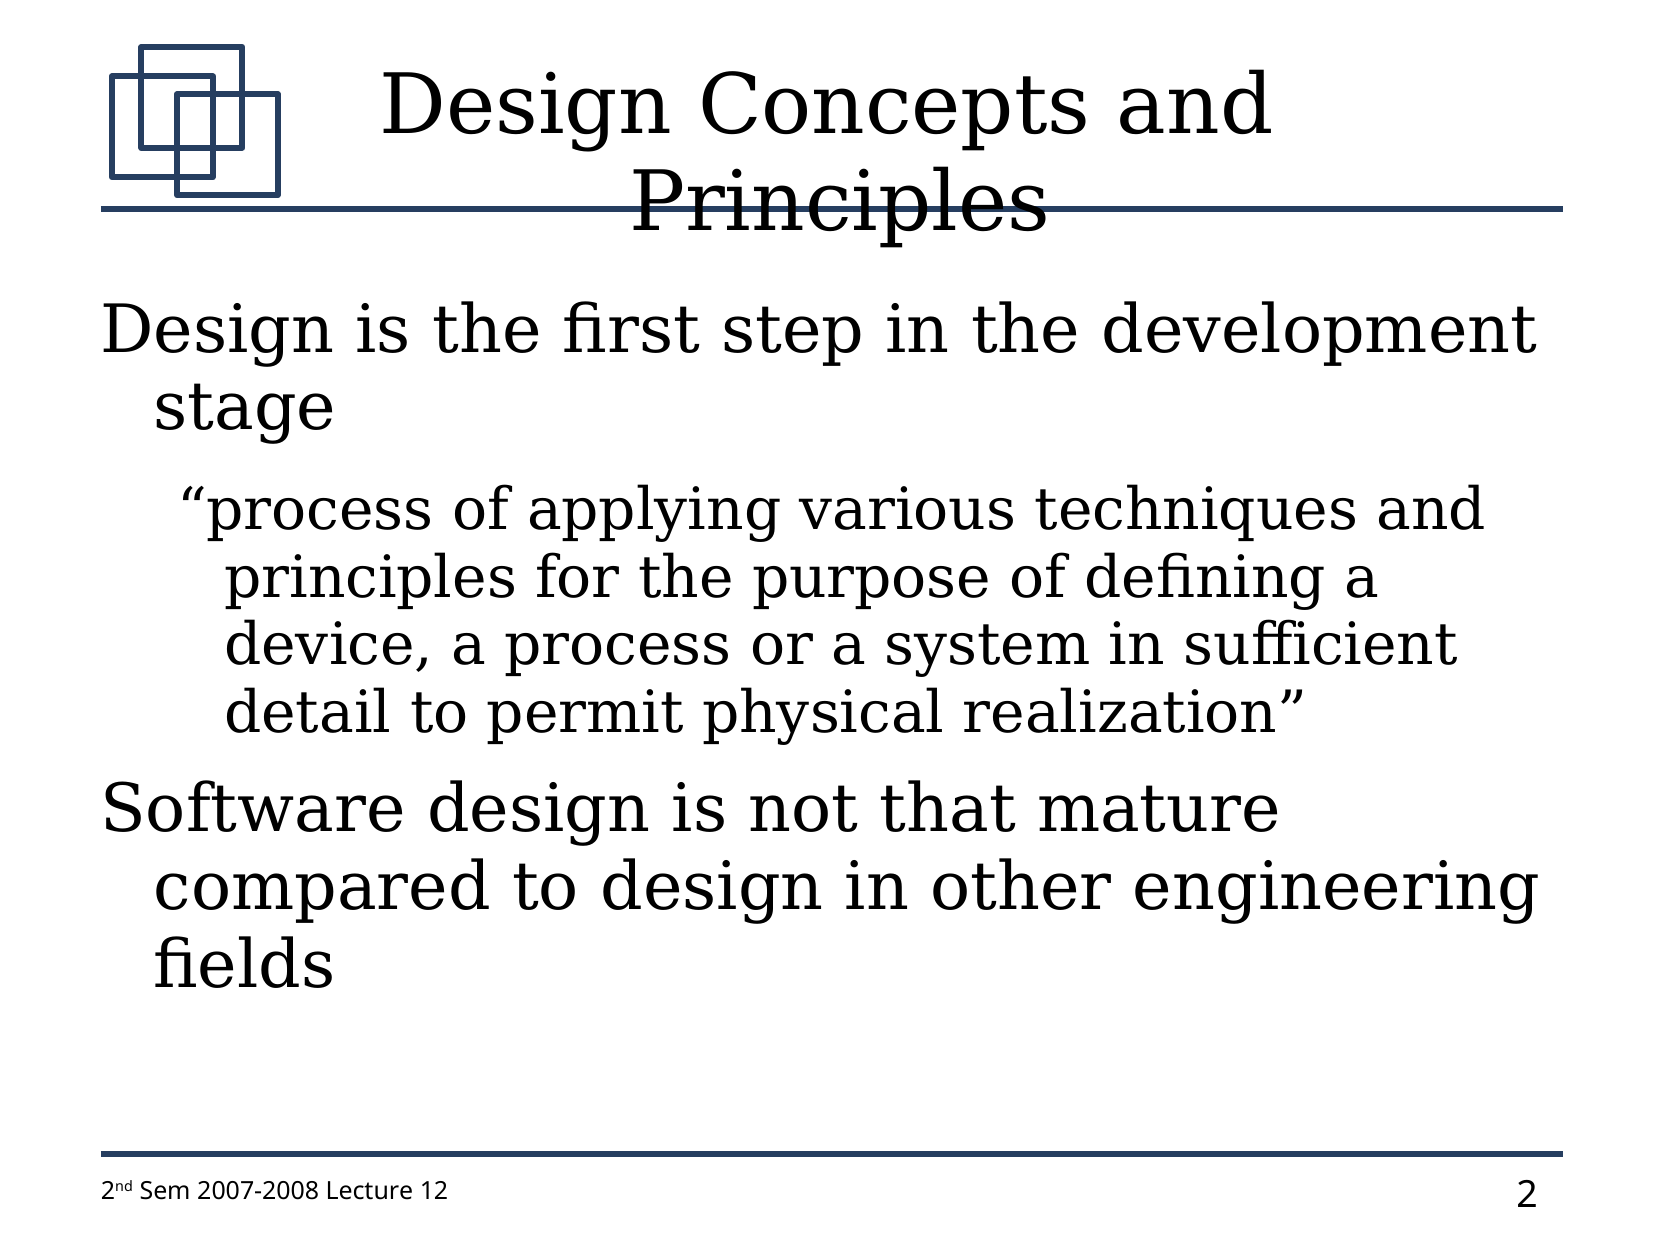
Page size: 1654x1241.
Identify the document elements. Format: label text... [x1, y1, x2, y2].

title Design Concepts and Principles [82, 49, 1571, 257]
list Design is the first step in the development stage “process of applying various techniques and principles for the purpose of defining a device, a process or a system in sufficient detail to permit physical realization” Software design is not that mature compared to design in other engineering fields [82, 290, 1571, 1109]
